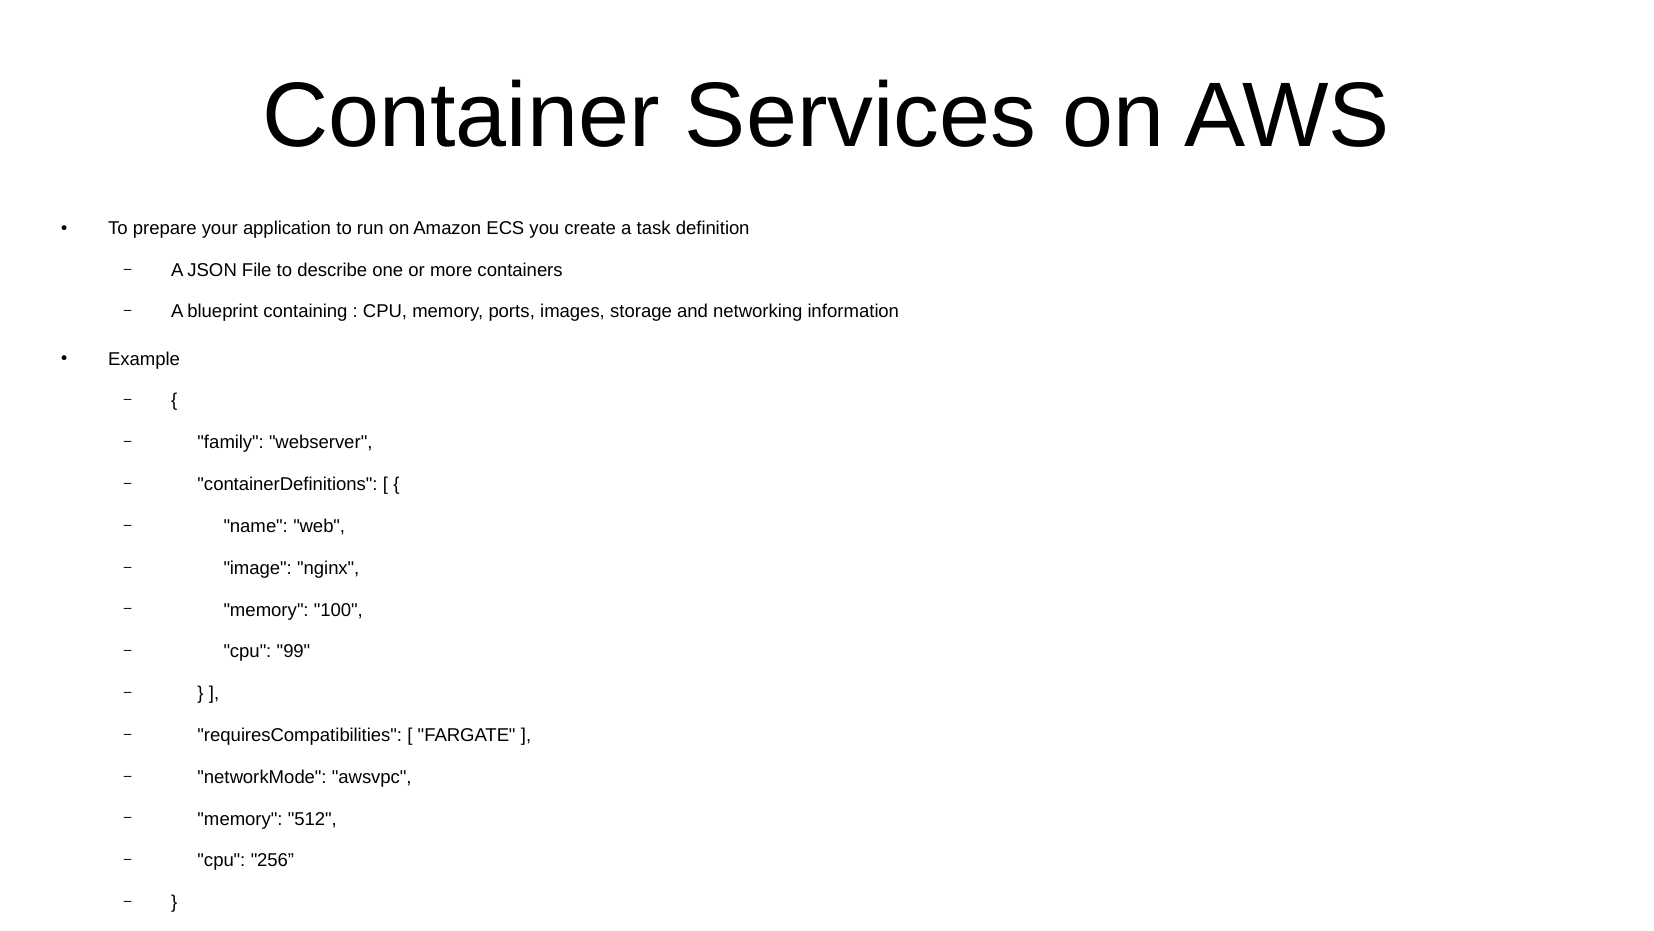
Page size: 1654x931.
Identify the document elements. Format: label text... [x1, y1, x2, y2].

list To prepare your application to run on Amazon ECS you create a task definition A JSON File to describe one or more containers A blueprint containing : CPU, memory, ports, images, storage and networking information Example { "family": "webserver", "containerDefinitions": [ { "name": "web", "image": "nginx", "memory": "100", "cpu": "99" } ], "requiresCompatibilities": [ "FARGATE" ], "networkMode": "awsvpc", "memory": "512", "cpu": "256” } [45, 217, 1571, 916]
title Container Services on AWS [82, 37, 1571, 193]
